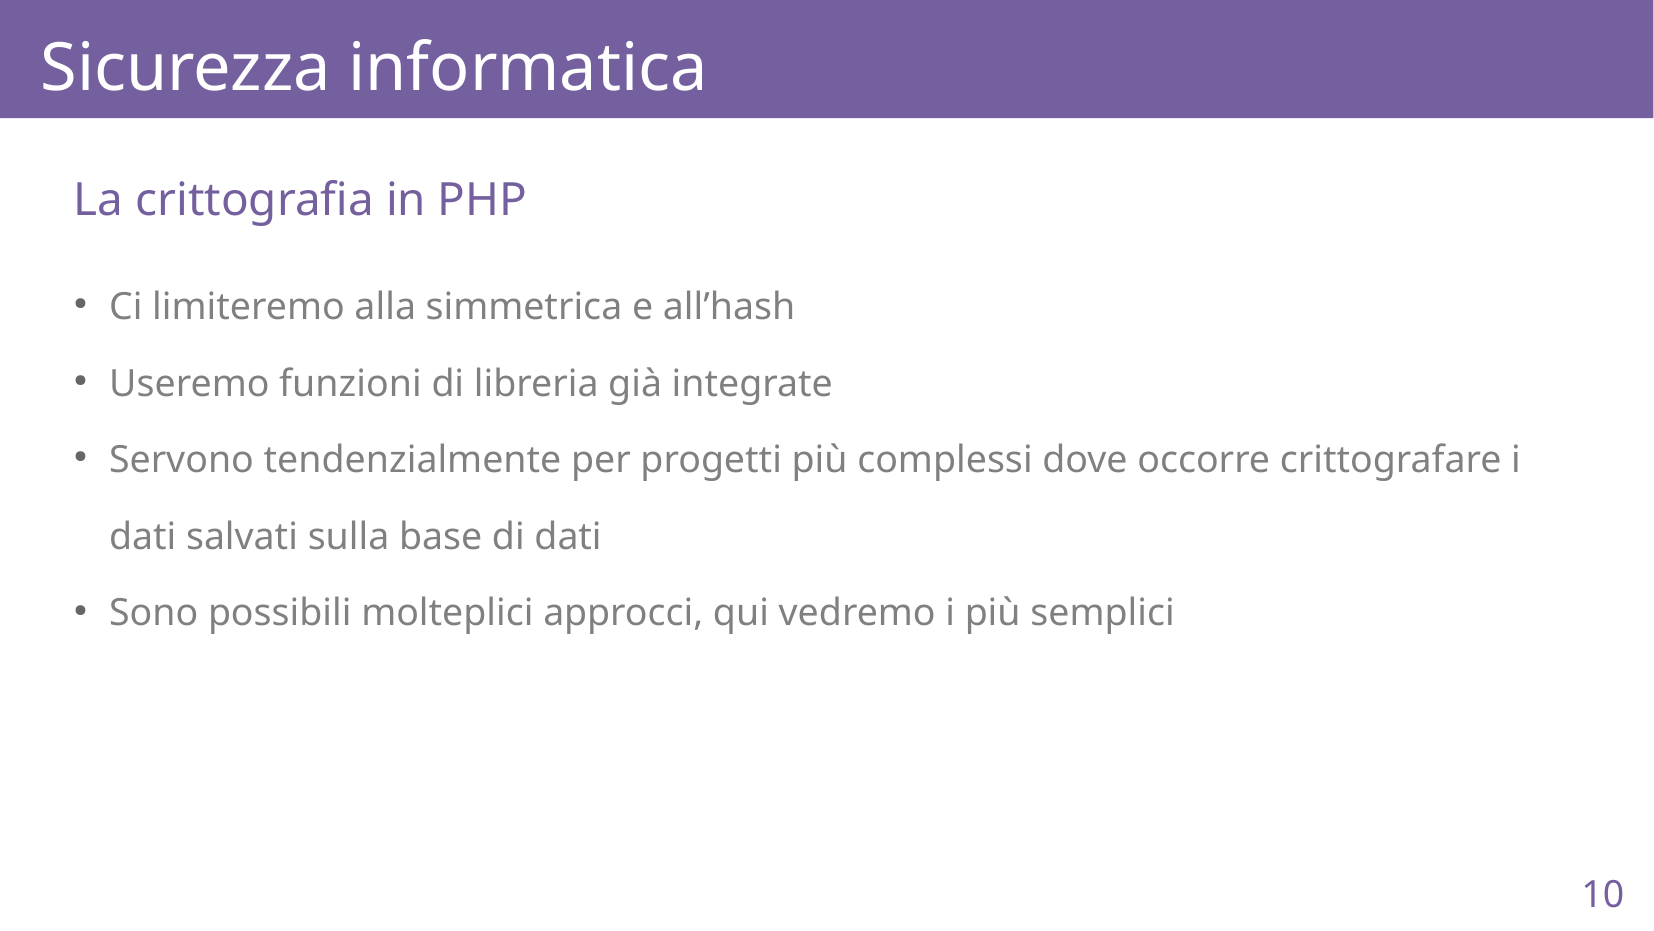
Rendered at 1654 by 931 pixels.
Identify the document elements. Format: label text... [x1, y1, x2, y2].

text_box <numero> [1510, 860, 1654, 931]
text_box Sicurezza informatica [25, 11, 942, 107]
text_box Ci limiteremo alla simmetrica e all’hash Useremo funzioni di libreria già integrate Servono tendenzialmente per progetti più complessi dove occorre crittografare i dati salvati sulla base di dati Sono possibili molteplici approcci, qui vedremo i più semplici [59, 246, 1599, 599]
text_box [0, 0, 1654, 119]
text_box La crittografia in PHP [59, 158, 1107, 229]
